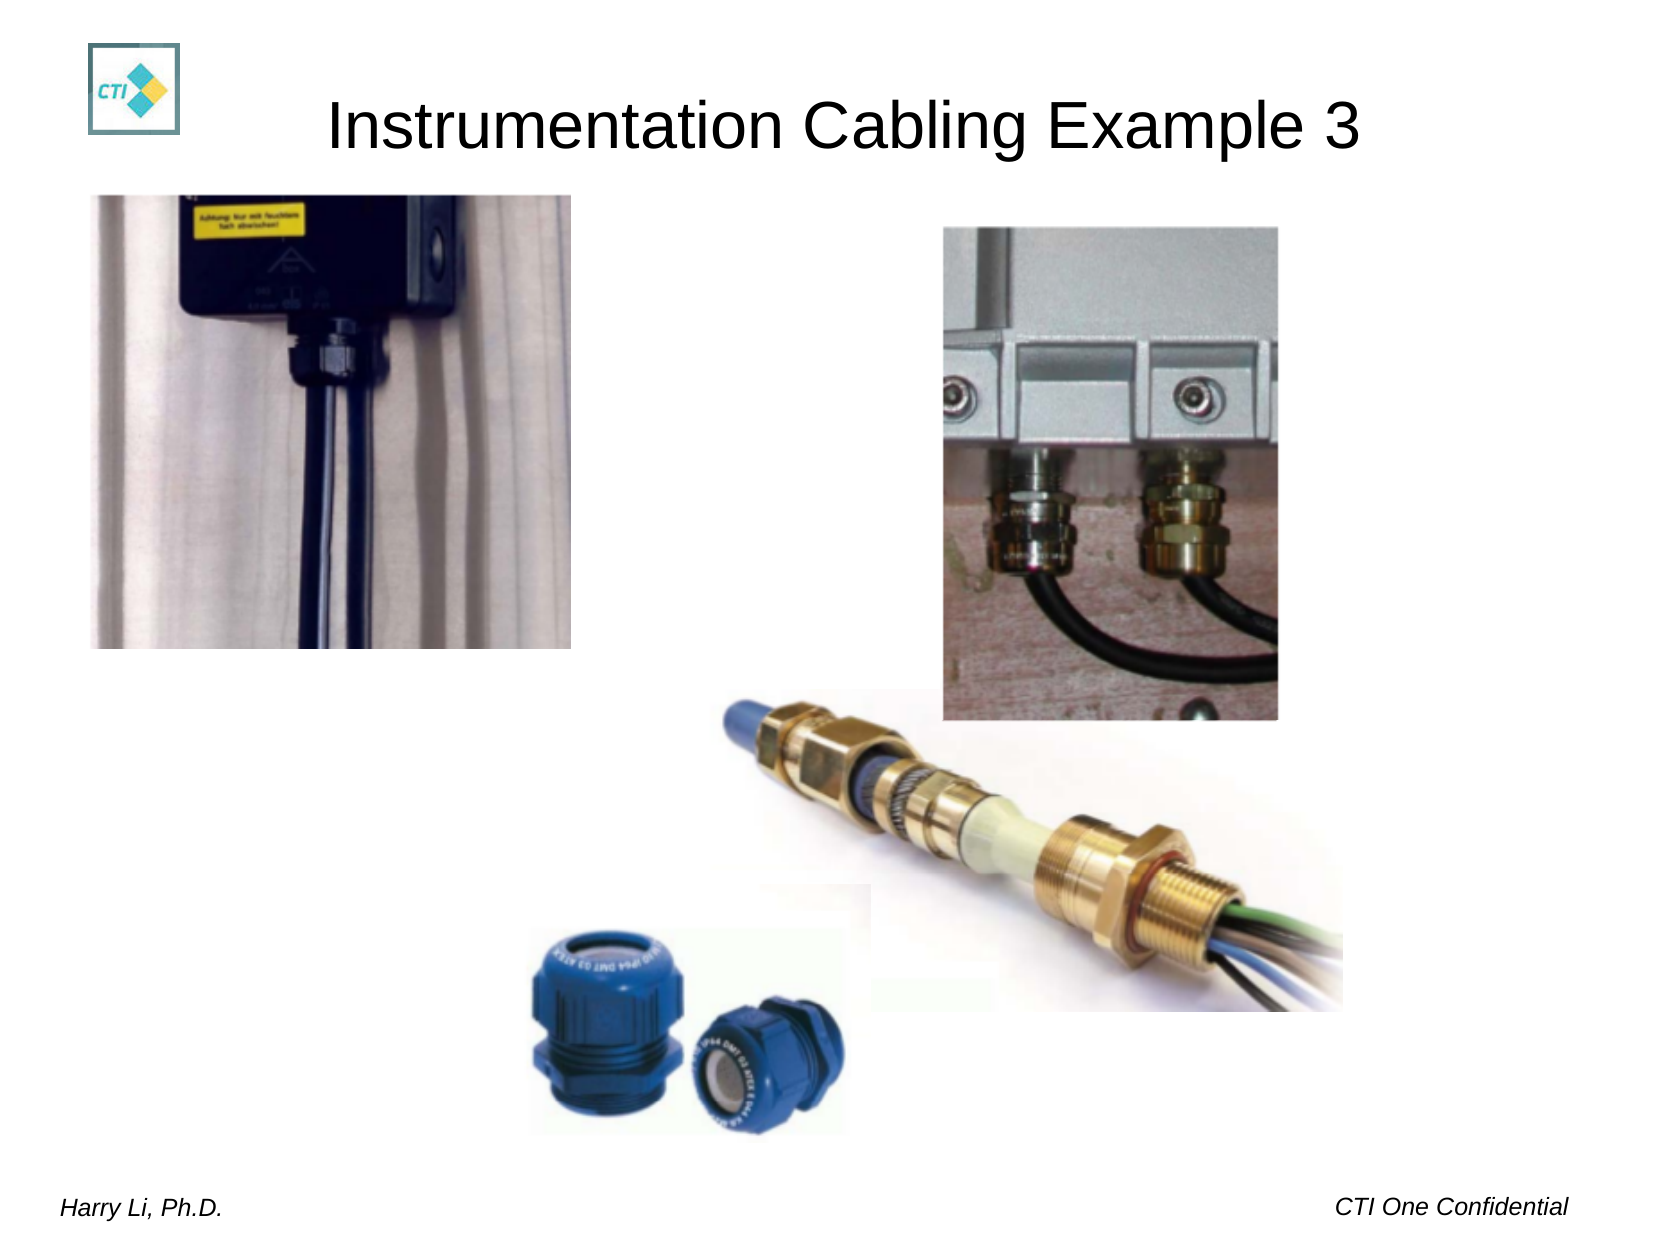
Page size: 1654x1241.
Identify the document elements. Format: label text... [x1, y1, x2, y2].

title Instrumentation Cabling Example 3 [100, 20, 1589, 228]
picture [71, 194, 571, 649]
text_box CTI One Confidential [1320, 1185, 1636, 1230]
text_box Harry Li, Ph.D. [45, 1185, 451, 1229]
picture [502, 225, 1343, 1143]
picture [88, 43, 180, 135]
